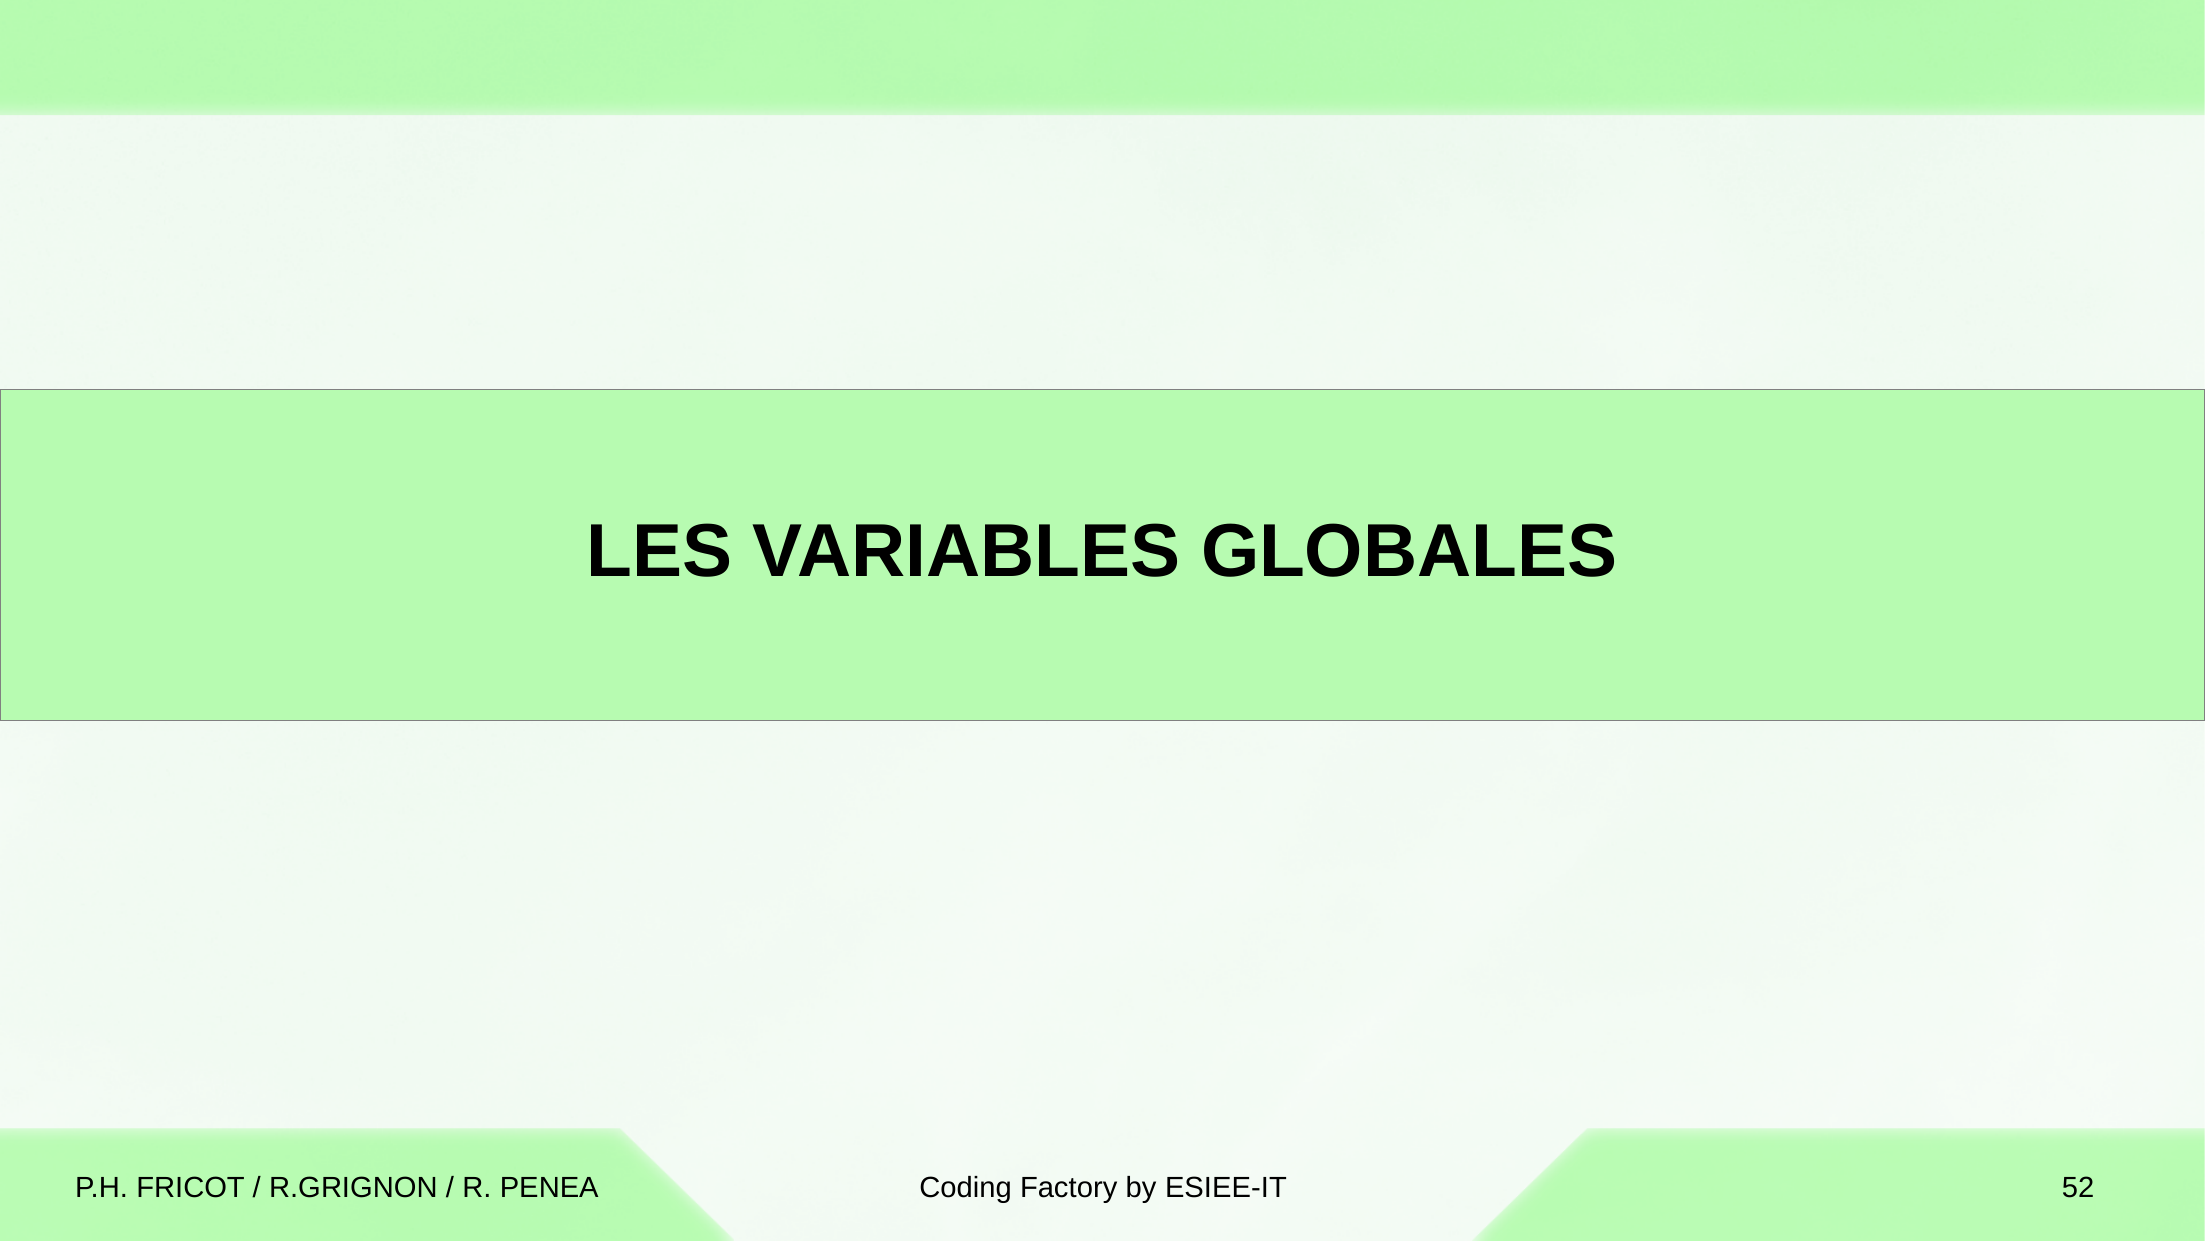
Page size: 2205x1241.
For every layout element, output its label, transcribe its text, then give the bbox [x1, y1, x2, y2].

text_box [0, 389, 110, 721]
subtitle LES VARIABLES GLOBALES [110, 25, 2095, 1085]
picture [0, 0, 2205, 389]
picture [0, 721, 2205, 1241]
text_box [2095, 389, 2205, 721]
